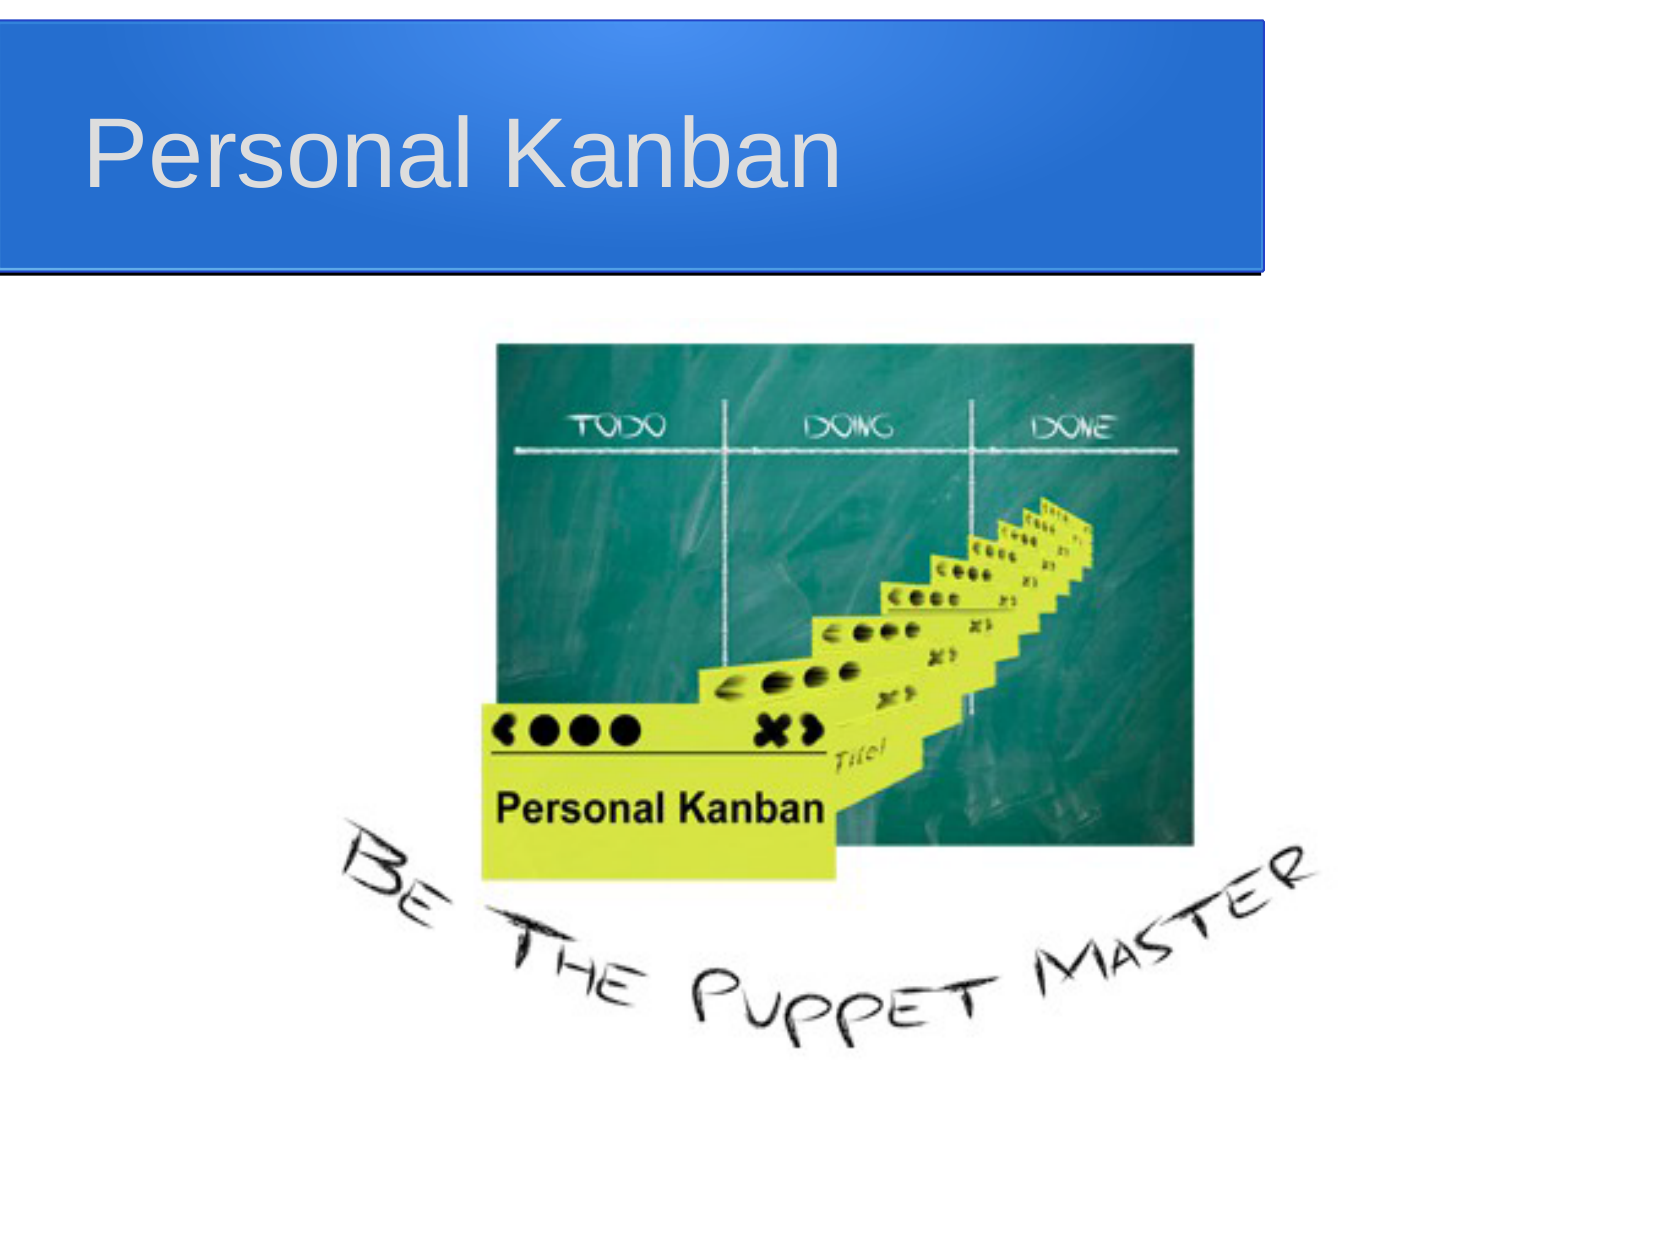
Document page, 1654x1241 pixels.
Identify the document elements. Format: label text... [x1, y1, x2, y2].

title Personal Kanban [82, 49, 1571, 257]
picture [318, 318, 1347, 1075]
